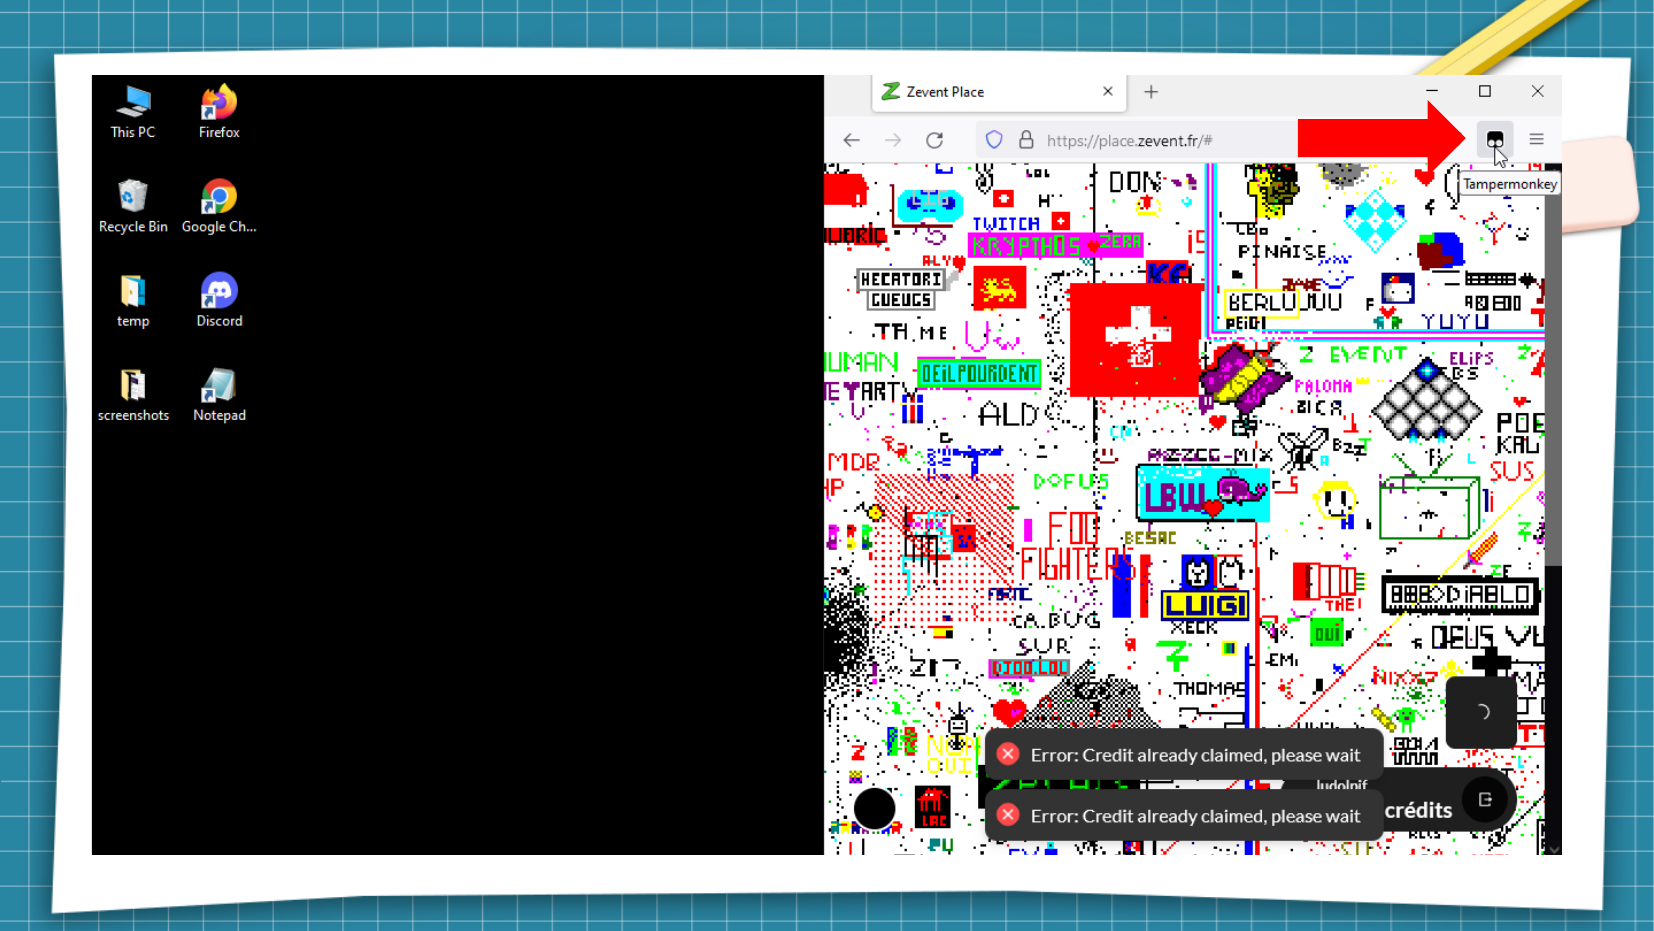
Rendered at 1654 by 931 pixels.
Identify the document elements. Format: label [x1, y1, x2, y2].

text_box [1298, 102, 1465, 174]
picture [91, 75, 1562, 855]
